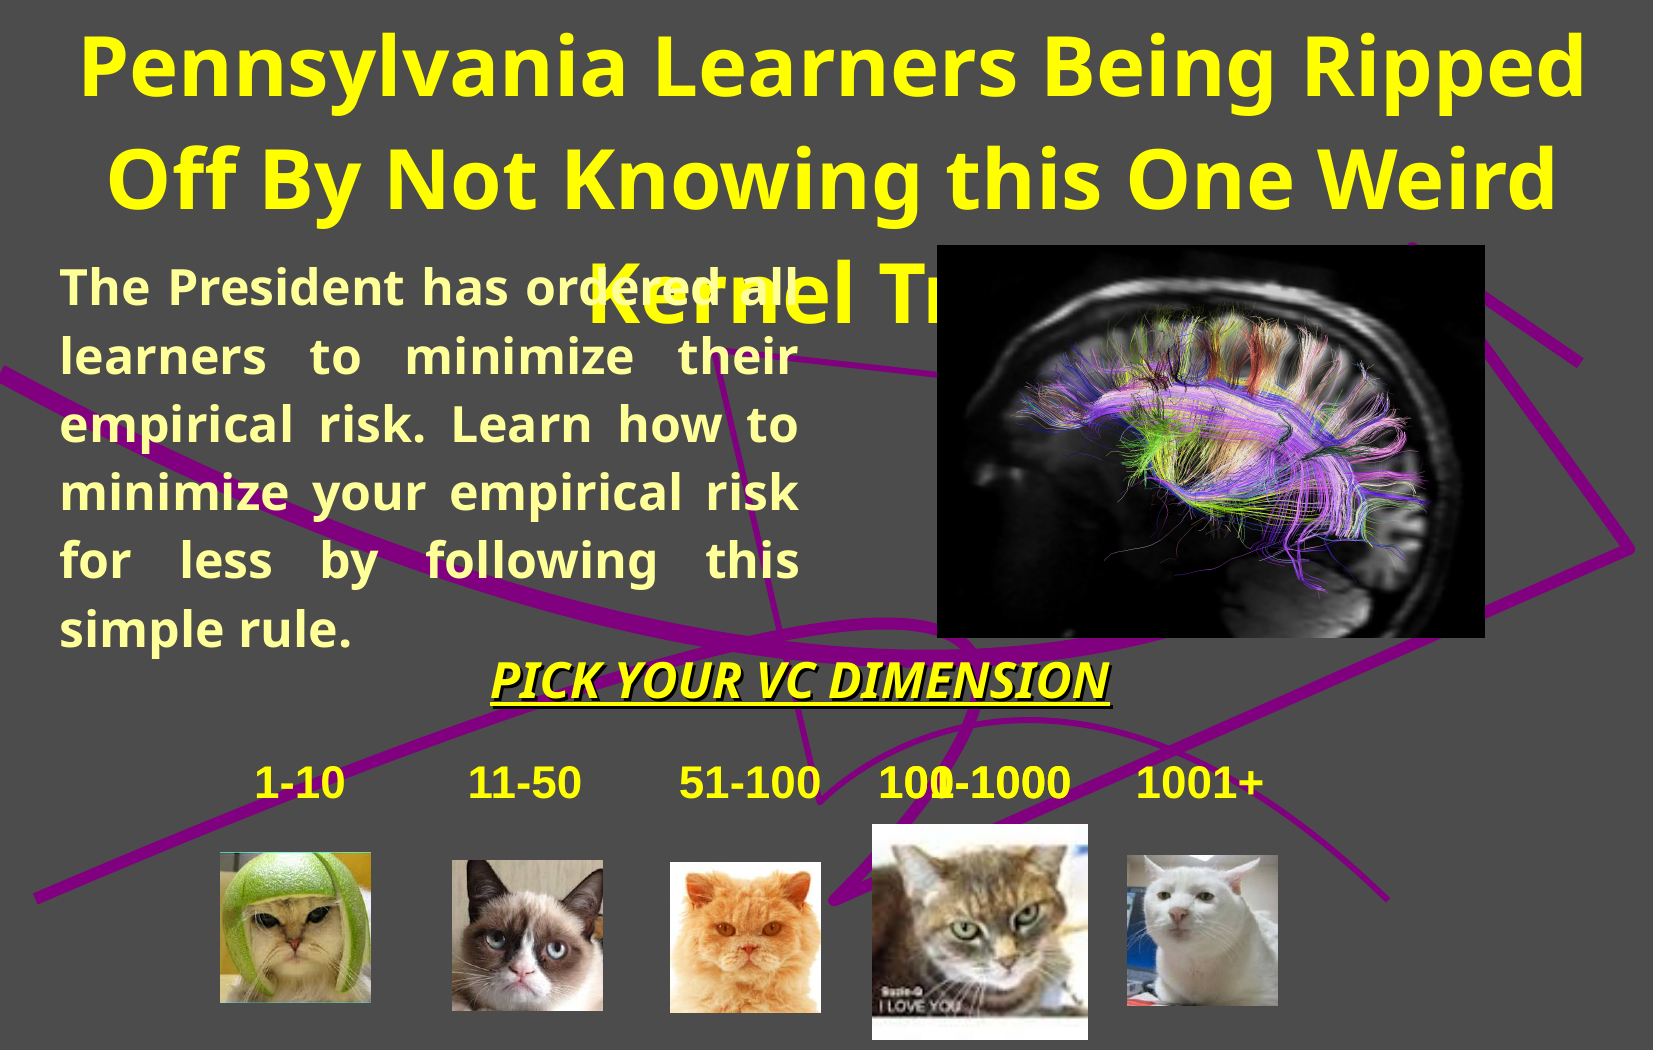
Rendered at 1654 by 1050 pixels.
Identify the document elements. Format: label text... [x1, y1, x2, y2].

text_box Pennsylvania Learners Being Ripped Off By Not Knowing this One Weird Kernel Trick [0, 0, 1653, 270]
picture [670, 862, 821, 1013]
text_box 11-50 [412, 750, 637, 817]
text_box 100-1000 [862, 750, 1088, 817]
text_box PICK YOUR VC DIMENSION [99, 637, 1501, 729]
text_box 1-10 [187, 750, 412, 817]
text_box 1001+ [1088, 750, 1313, 817]
picture [1127, 855, 1278, 1006]
picture [872, 824, 1088, 1040]
picture [220, 852, 371, 1003]
picture [452, 860, 603, 1011]
text_box The President has ordered all learners to minimize their empirical risk. Learn how to minimize your empirical risk for less by following this simple rule. [44, 244, 826, 788]
text_box 51-100 [637, 750, 862, 817]
picture [937, 245, 1485, 637]
